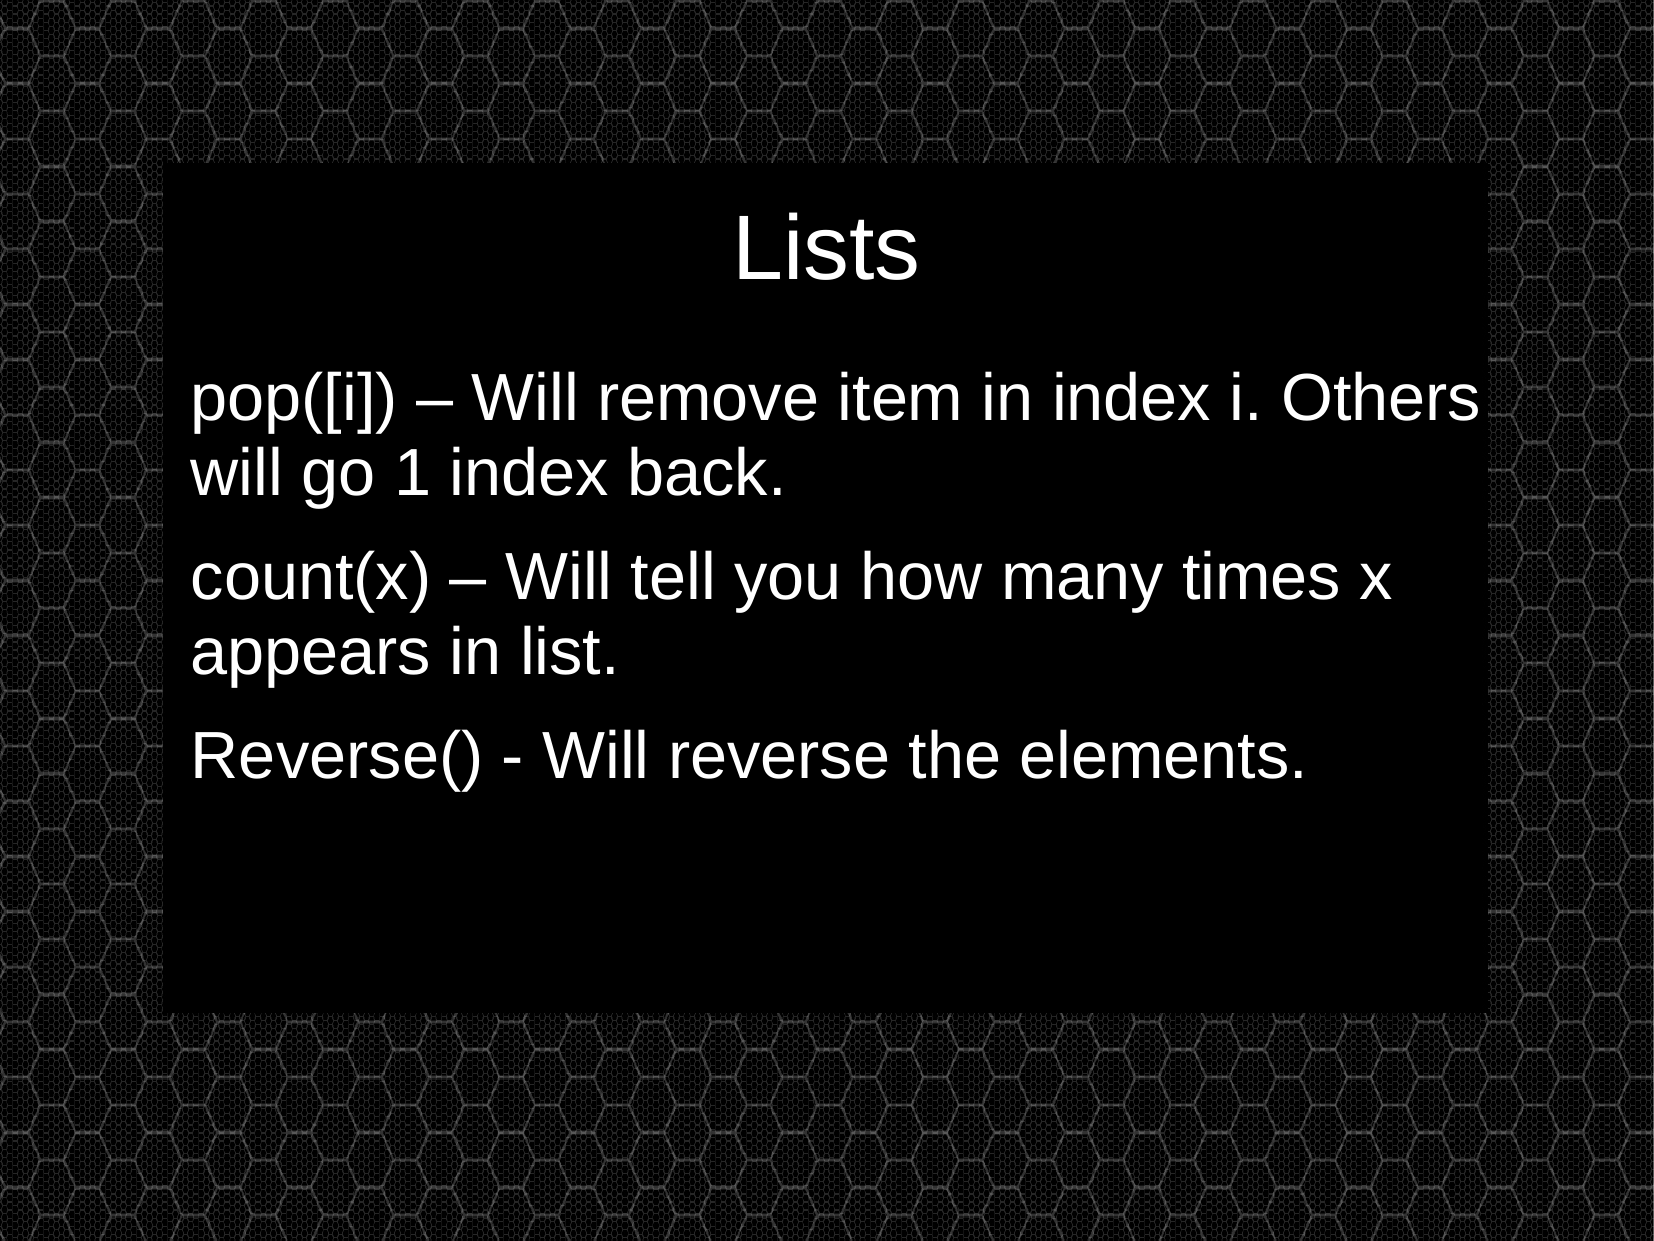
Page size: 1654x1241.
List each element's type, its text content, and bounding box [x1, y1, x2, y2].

picture [0, 0, 1654, 1241]
list pop([i]) – Will remove item in index i. Others will go 1 index back. count(x) – Will tell you how many times x appears in list. Reverse() - Will reverse the elements. [120, 360, 1501, 1010]
title Lists [82, 165, 1571, 331]
